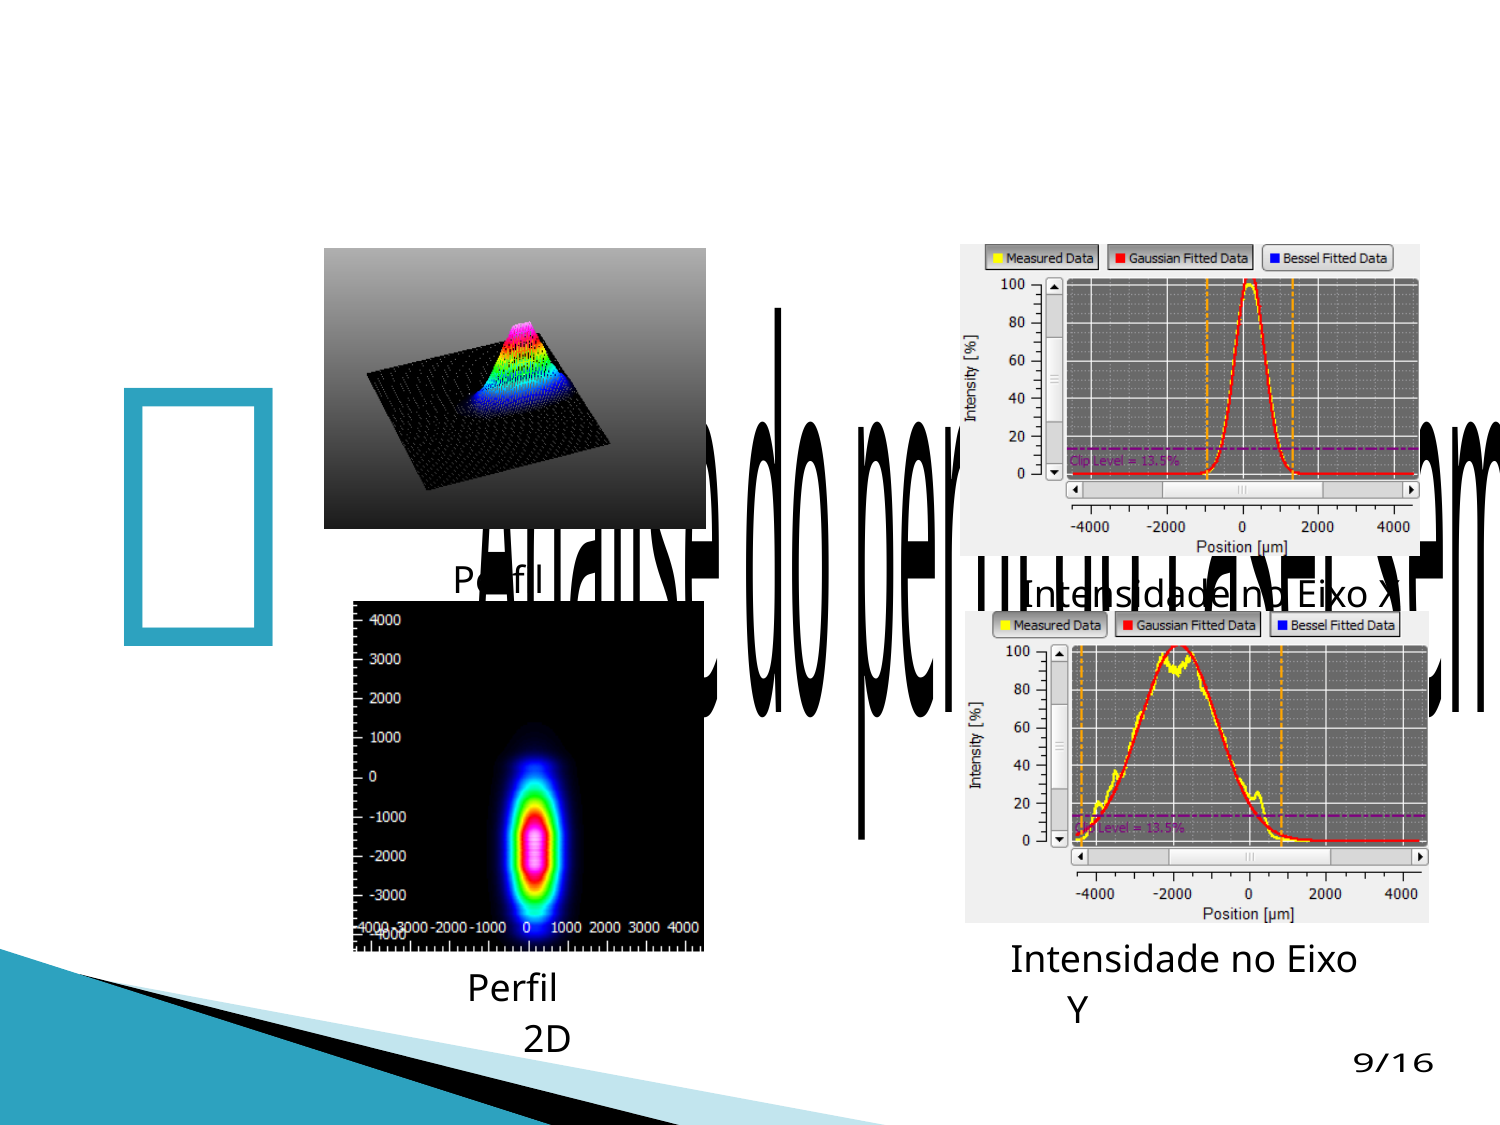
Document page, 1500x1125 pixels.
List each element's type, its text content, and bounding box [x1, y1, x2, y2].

text_box Perfil 3D [437, 545, 596, 600]
text_box 9/16 [1337, 1037, 1450, 1089]
picture [324, 248, 706, 529]
picture [352, 601, 704, 953]
list Analise do perfil do Laser sem o filtro [75, 135, 1426, 878]
text_box Intensidade no Eixo X [1005, 560, 1416, 618]
text_box Perfil 2D [451, 954, 618, 1018]
picture [960, 244, 1420, 556]
picture [965, 611, 1429, 923]
text_box Intensidade no Eixo Y [995, 925, 1404, 992]
